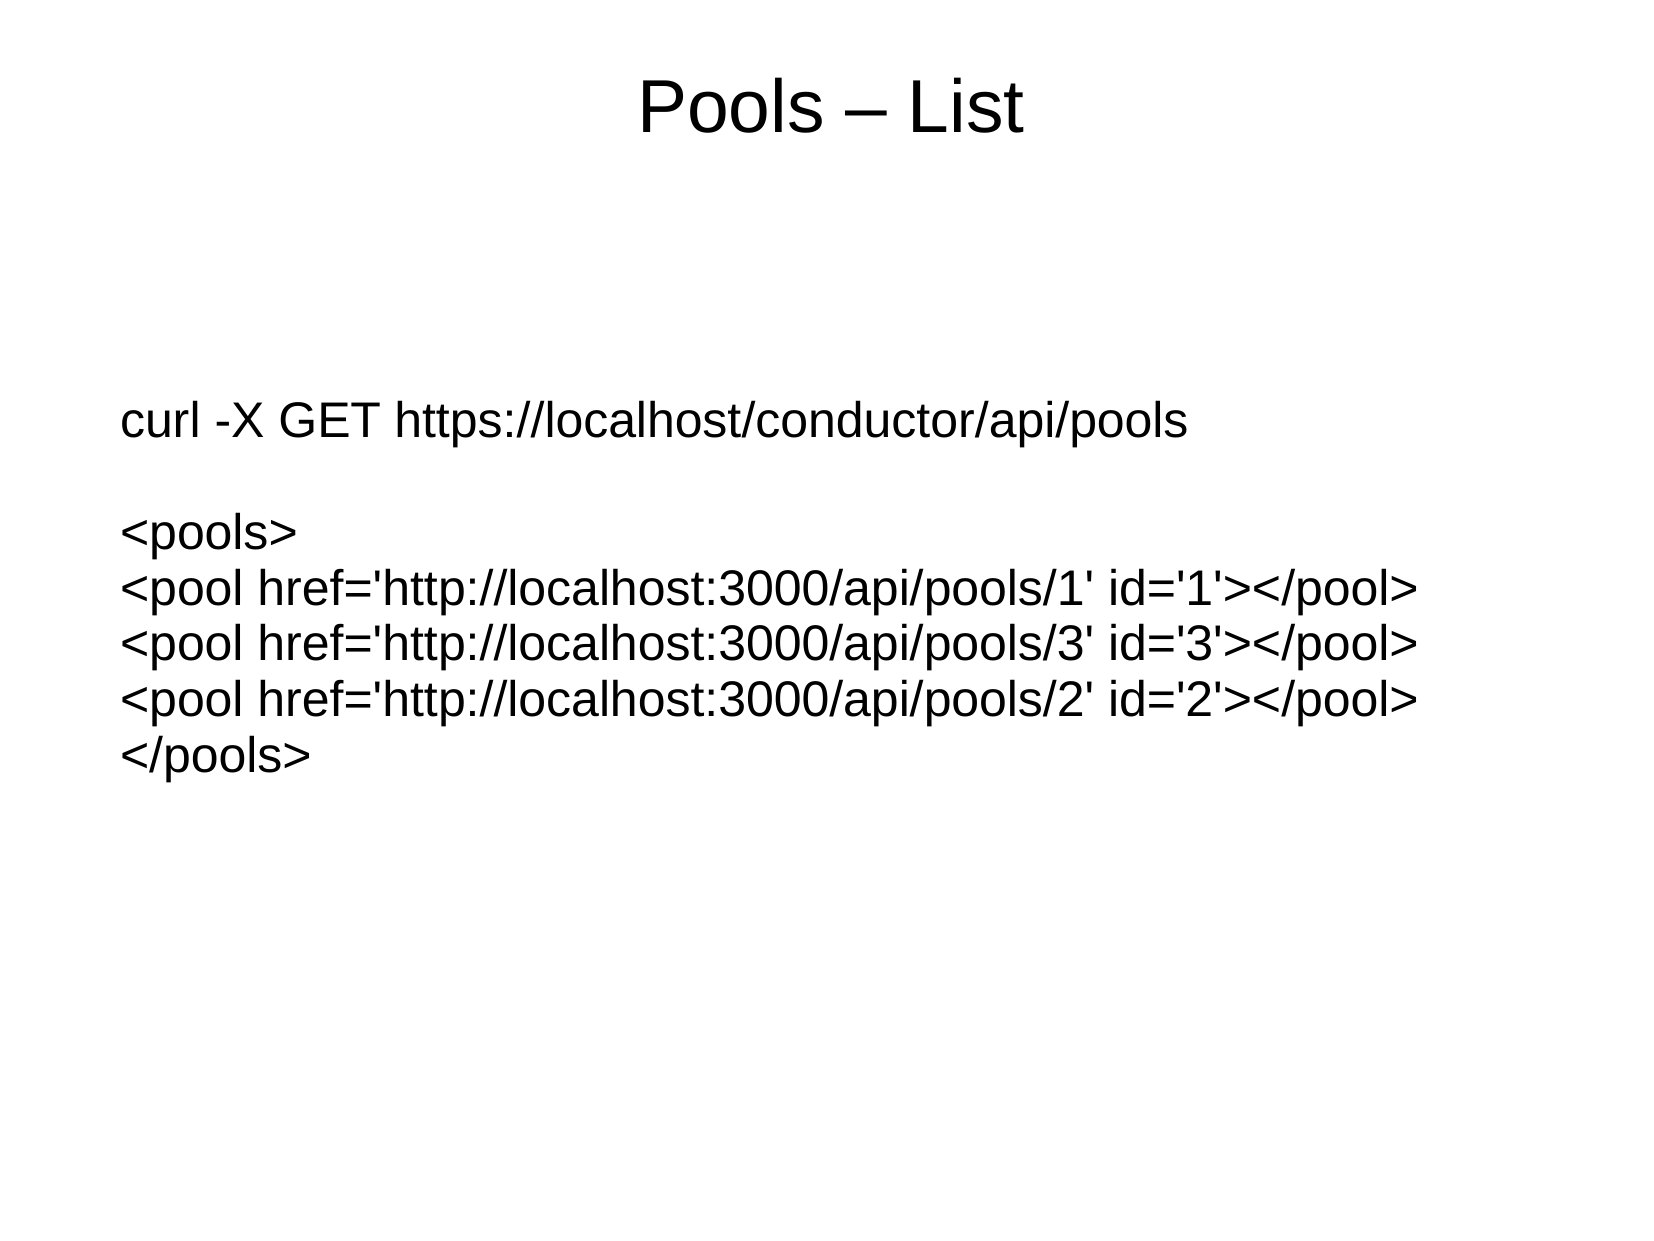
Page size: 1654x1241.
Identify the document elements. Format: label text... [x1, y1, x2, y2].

subtitle curl -X GET https://localhost/conductor/api/pools <pools> <pool href='http://localhost:3000/api/pools/1' id='1'></pool> <pool href='http://localhost:3000/api/pools/3' id='3'></pool> <pool href='http://localhost:3000/api/pools/2' id='2'></pool> </pools> [119, 339, 1576, 1059]
title Pools – List [86, 2, 1576, 211]
